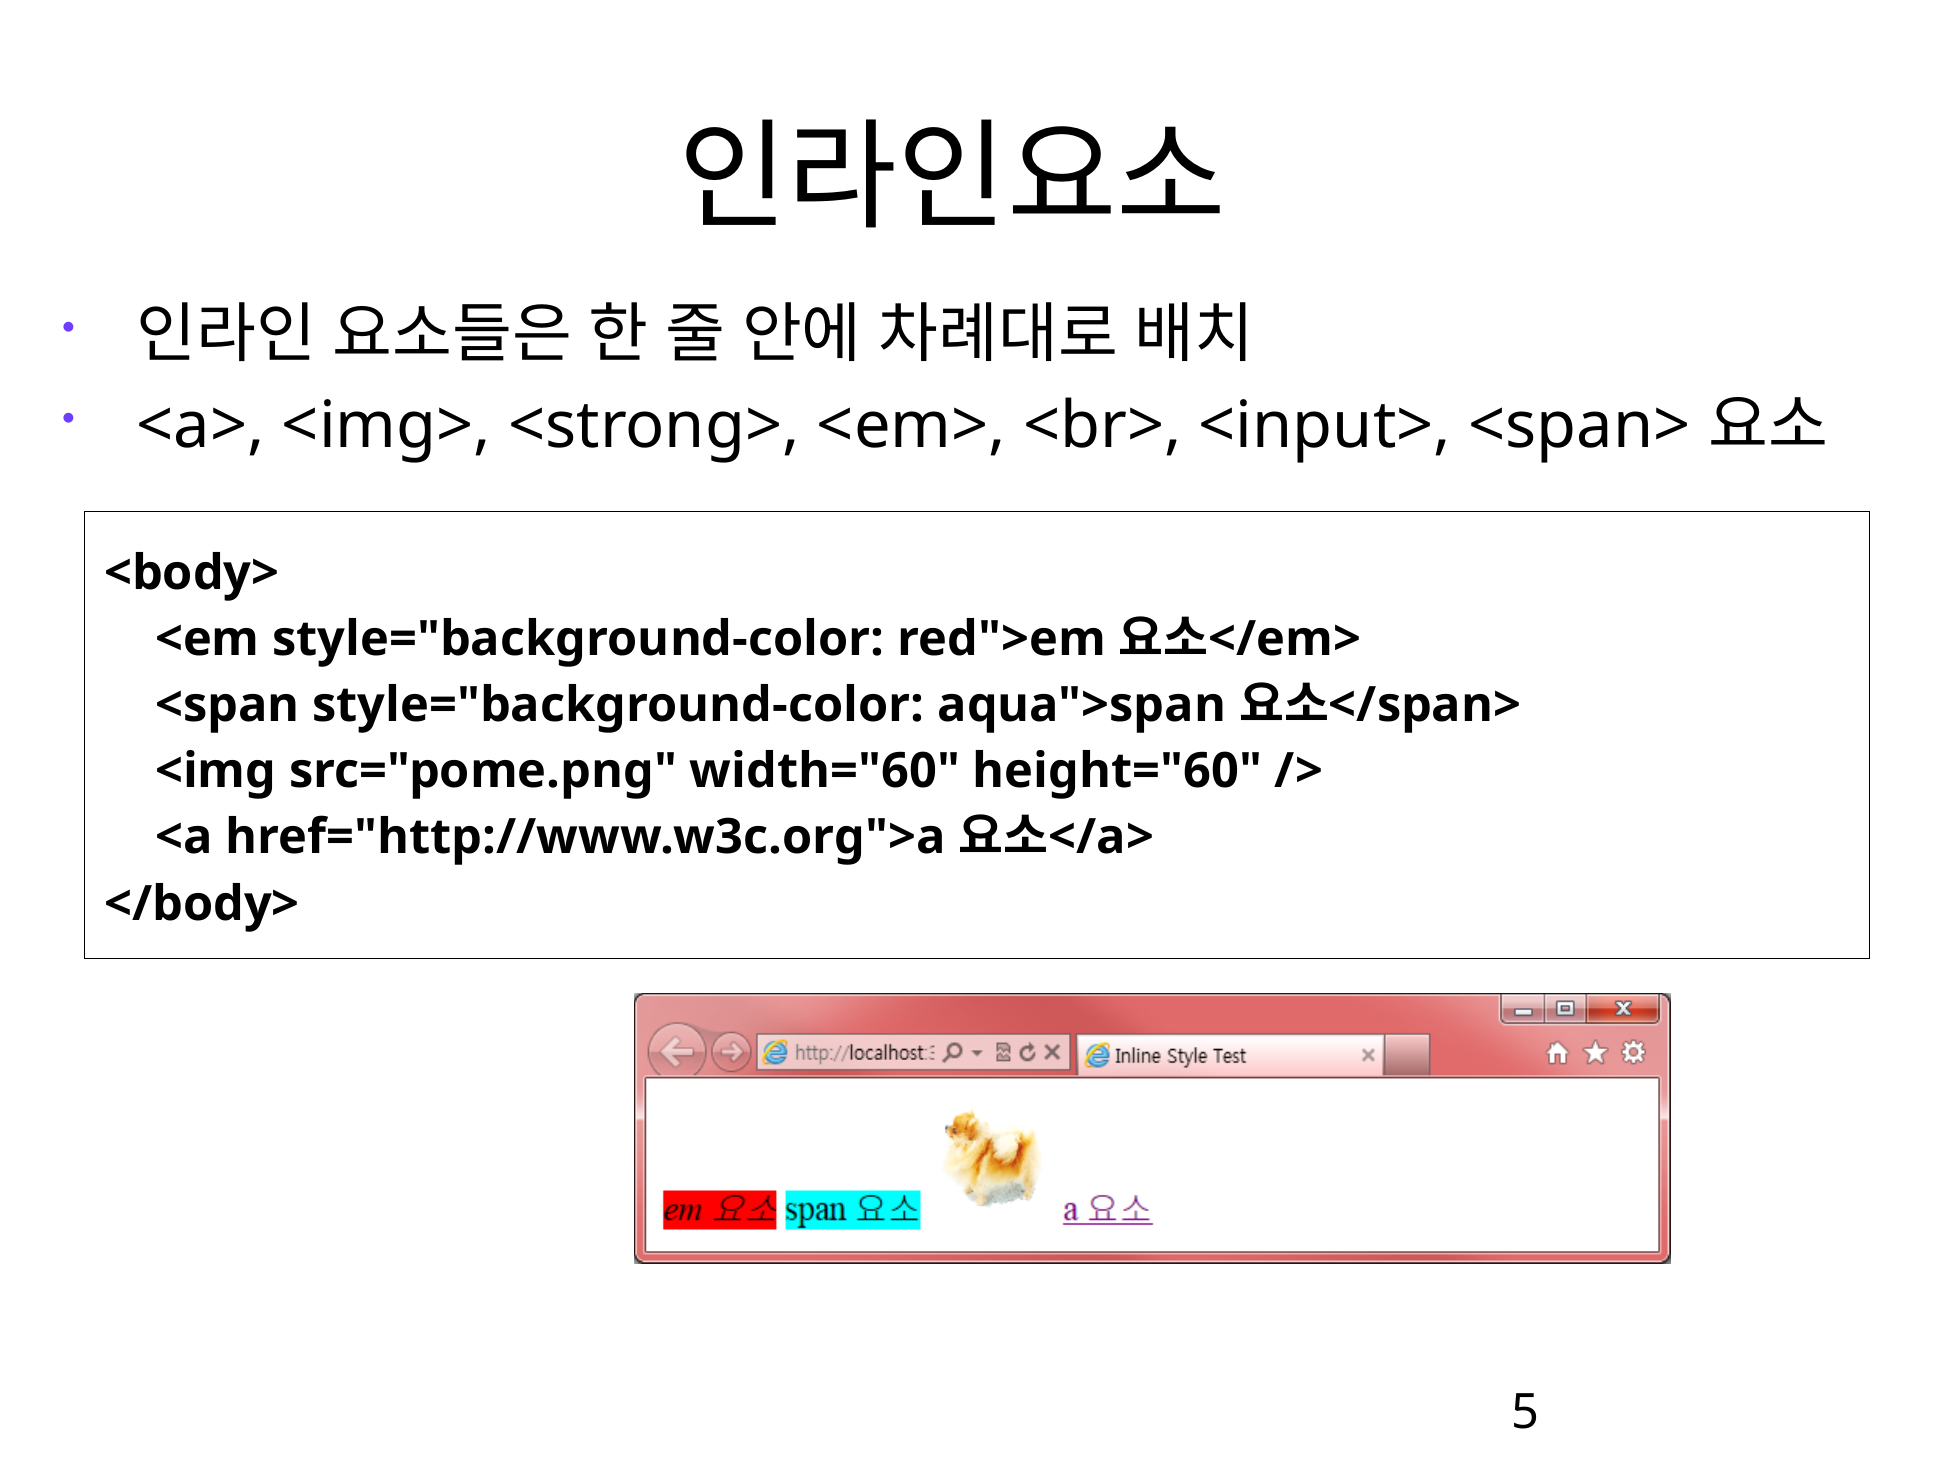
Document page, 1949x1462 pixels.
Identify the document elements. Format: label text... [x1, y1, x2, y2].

list 인라인 요소들은 한 줄 안에 차례대로 배치 <a>, <img>, <strong>, <em>, <br>, <input>, <span> 요소 [48, 284, 1897, 1343]
title 인라인요소 [156, 92, 1749, 255]
picture [634, 993, 1671, 1264]
text_box <body> <em style="background-color: red">em 요소</em> <span style="background-color: aqua">span 요소</span> <img src="pome.png" width="60" height="60" /> <a href="http://www.w3c.org">a 요소</a> </body> [84, 511, 1870, 959]
slide_number <숫자> [1496, 1372, 1899, 1462]
